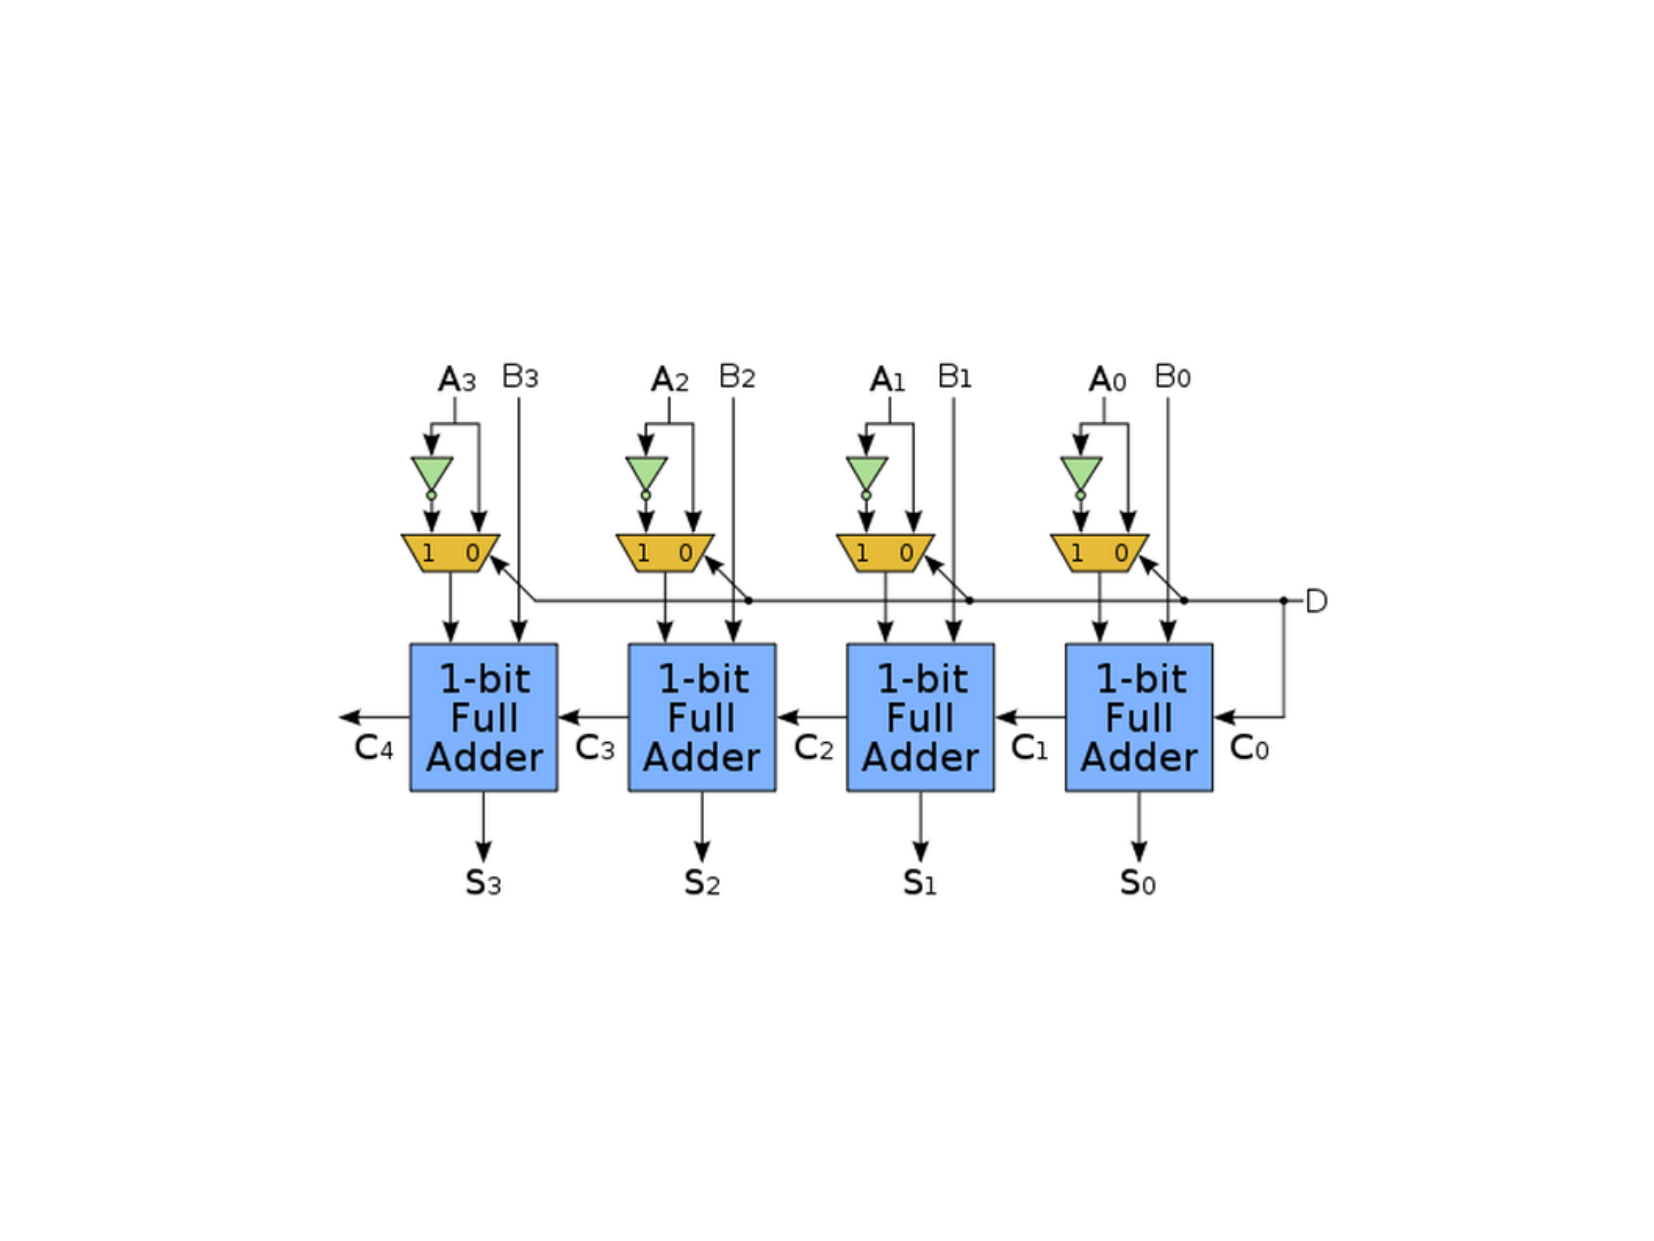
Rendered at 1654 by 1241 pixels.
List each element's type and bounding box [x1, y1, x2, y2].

picture [327, 347, 1367, 908]
